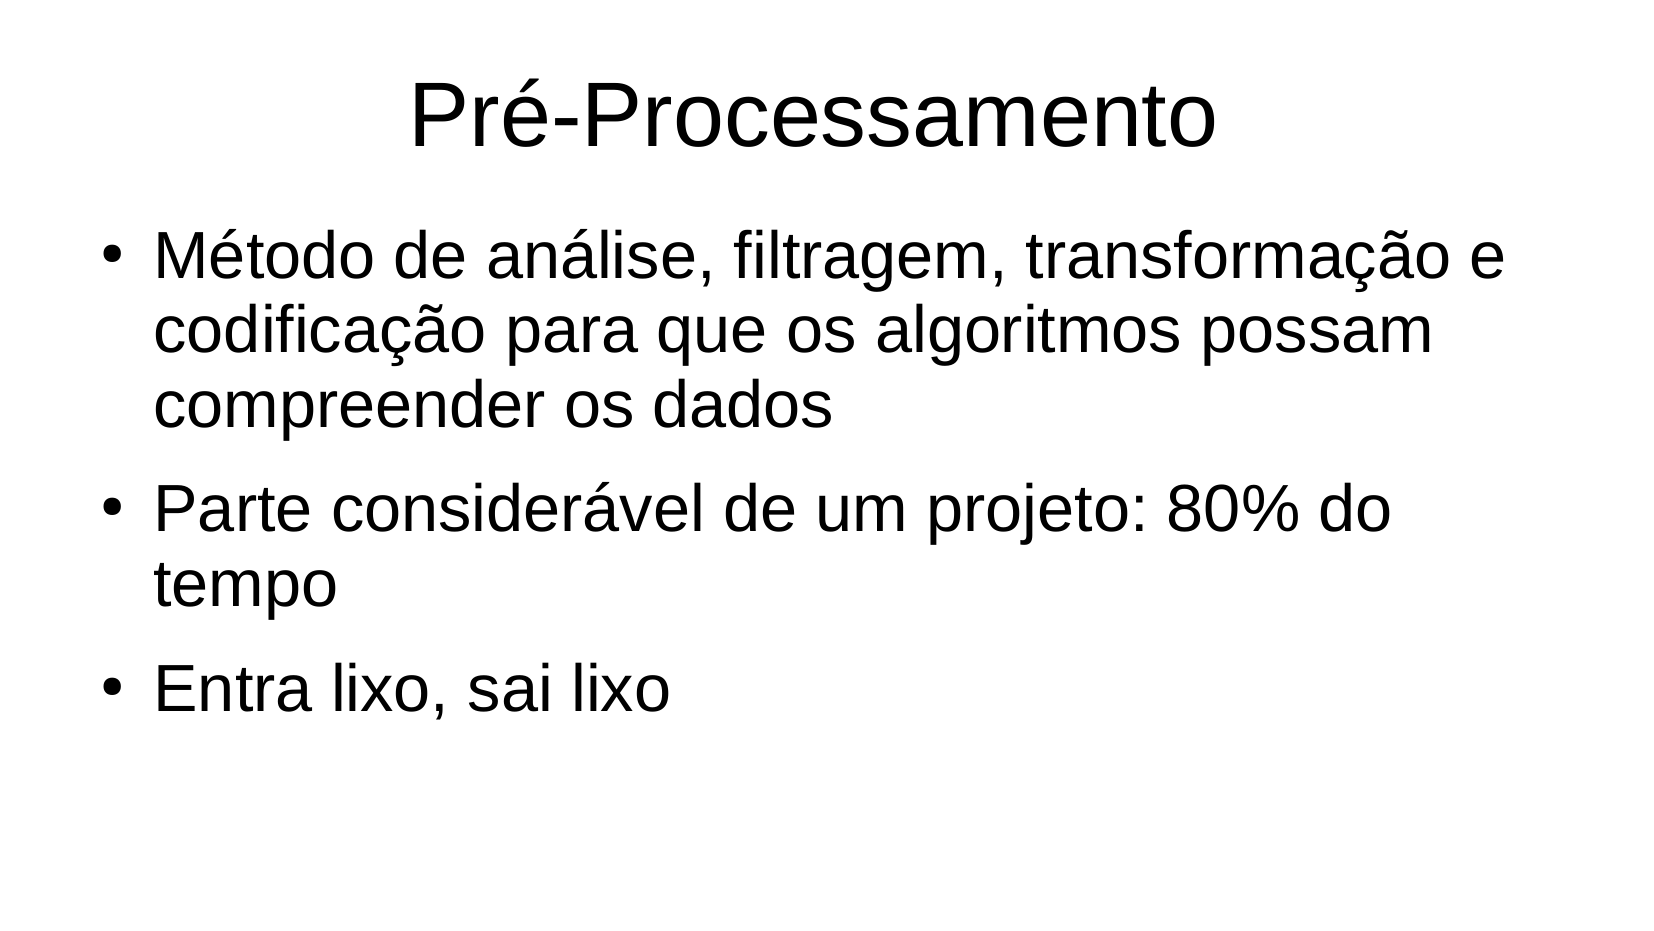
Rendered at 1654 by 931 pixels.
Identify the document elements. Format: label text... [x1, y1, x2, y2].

list Método de análise, filtragem, transformação e codificação para que os algoritmos possam compreender os dados Parte considerável de um projeto: 80% do tempo Entra lixo, sai lixo [82, 217, 1571, 758]
title Pré-Processamento [82, 37, 1571, 193]
